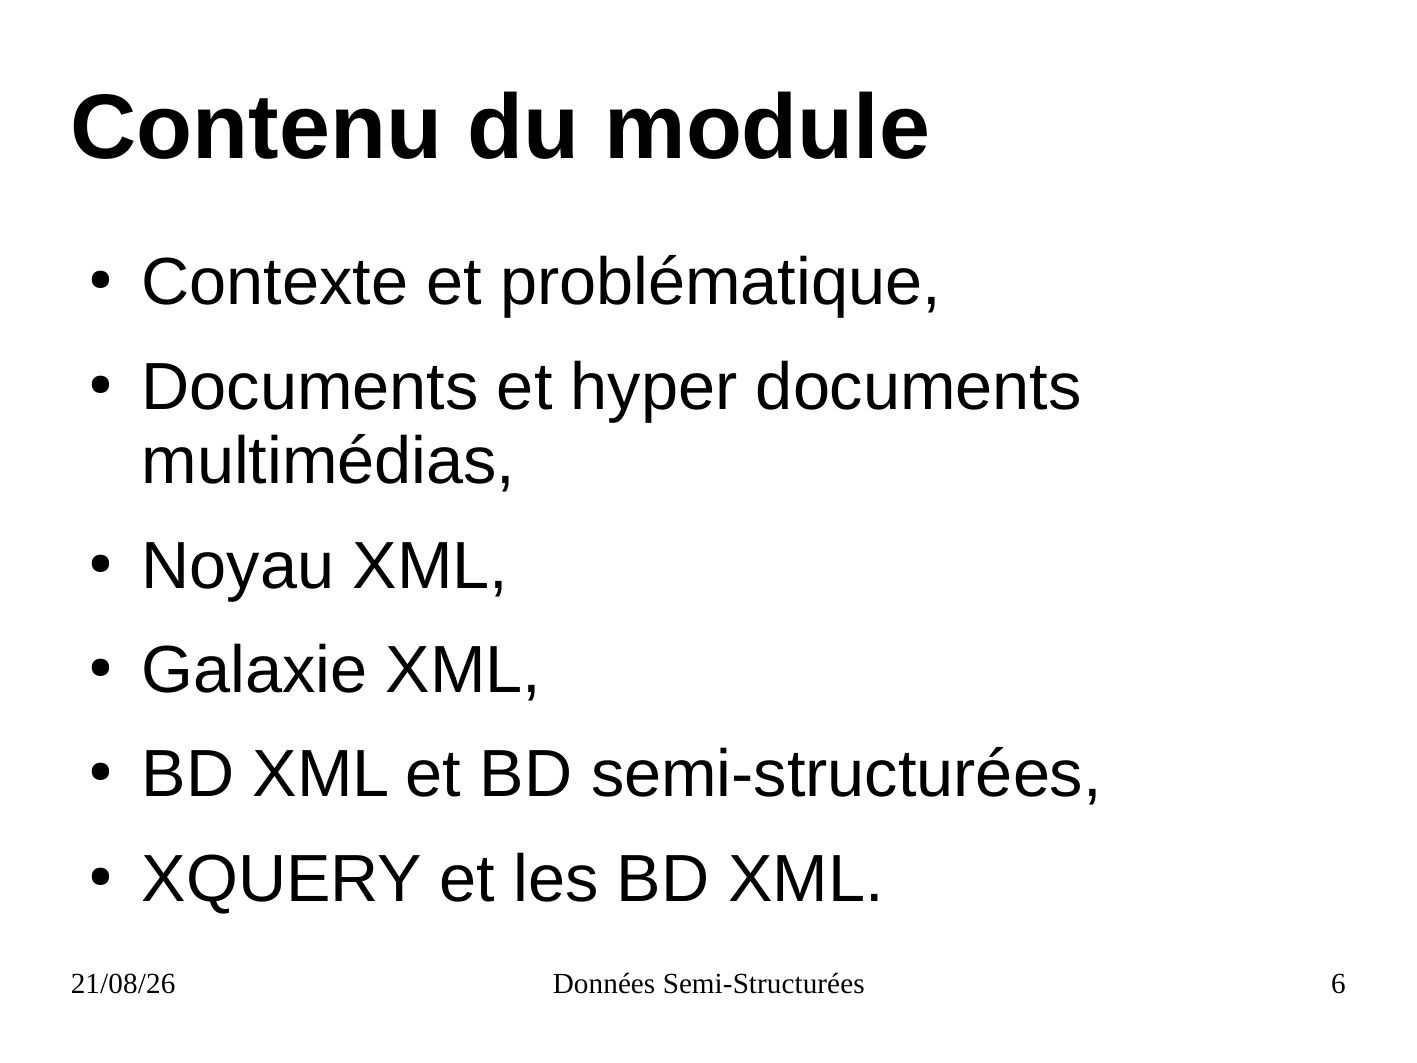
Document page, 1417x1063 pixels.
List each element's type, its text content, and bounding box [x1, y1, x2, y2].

title Contenu du module [70, 42, 1346, 212]
list Contexte et problématique, Documents et hyper documents multimédias, Noyau XML, Galaxie XML, BD XML et BD semi-structurées, XQUERY et les BD XML. [70, 244, 1346, 925]
